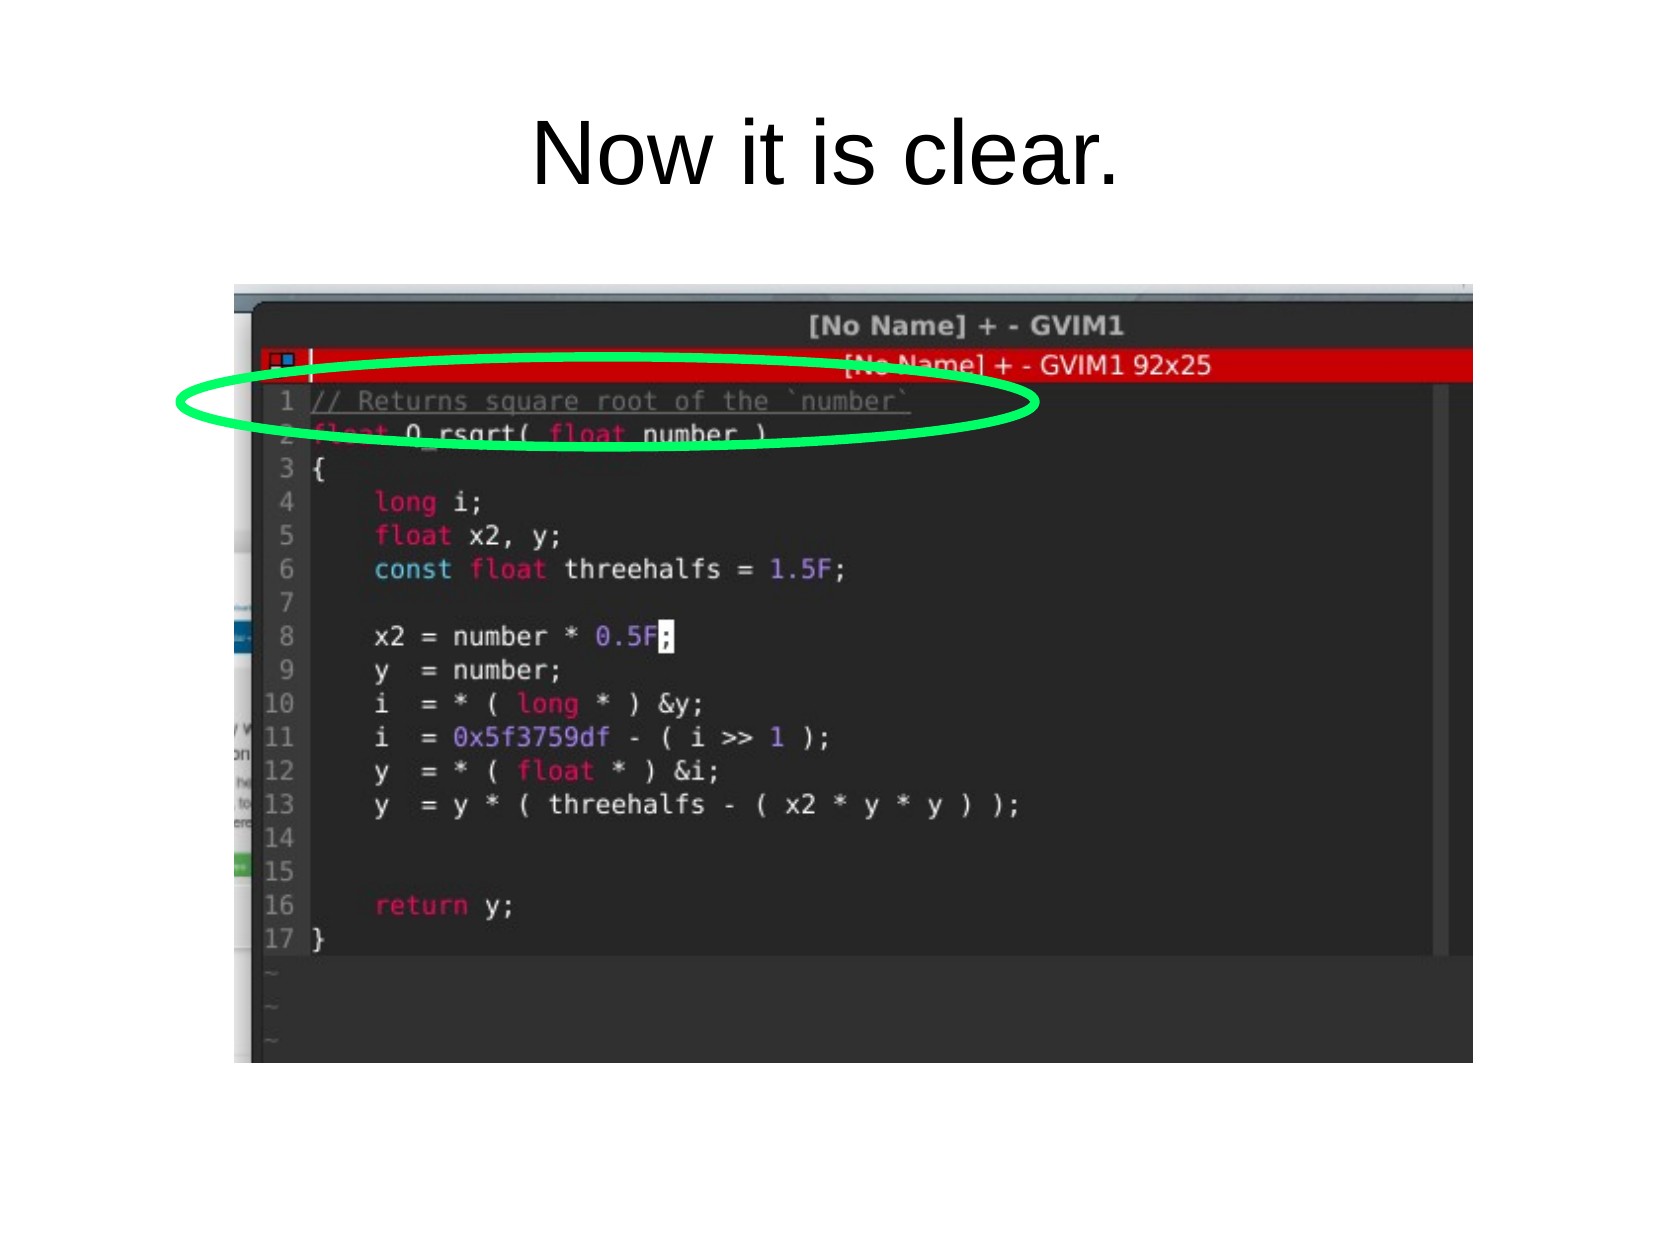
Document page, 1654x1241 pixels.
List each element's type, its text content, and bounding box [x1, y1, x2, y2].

picture [234, 284, 1473, 1063]
picture [234, 362, 1029, 442]
title Now it is clear. [82, 49, 1571, 257]
